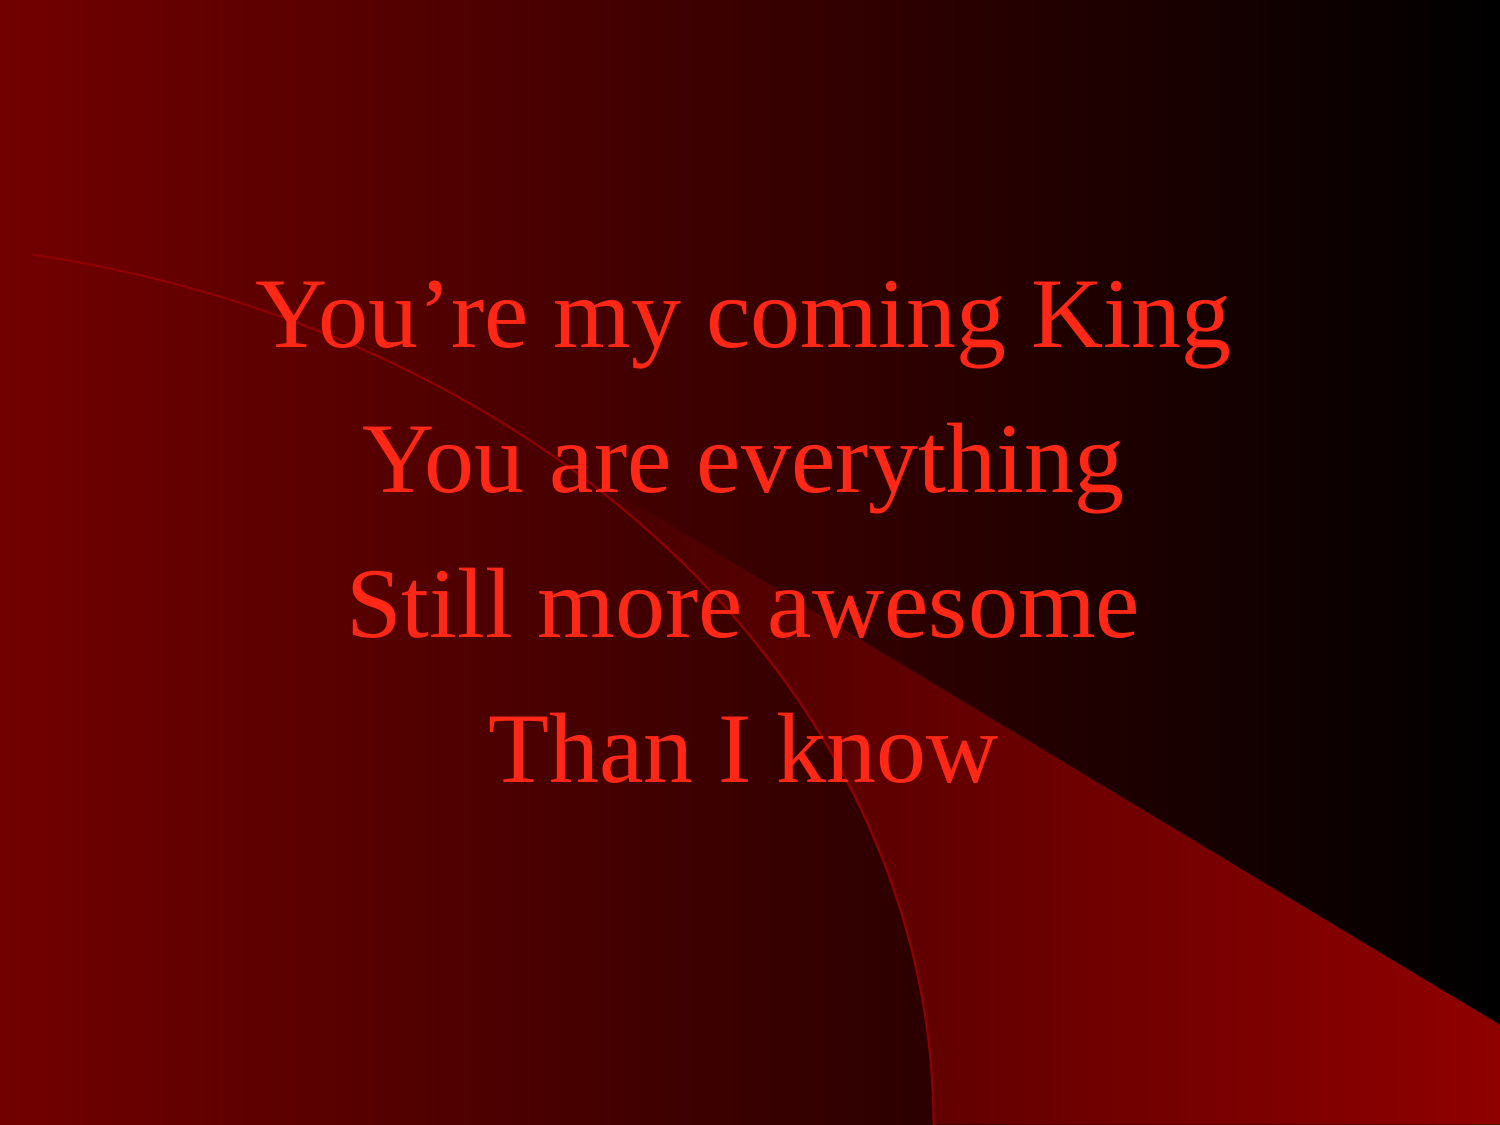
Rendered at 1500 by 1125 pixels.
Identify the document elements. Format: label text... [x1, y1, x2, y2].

subtitle You’re my coming King You are everything Still more awesome Than I know [112, 200, 1375, 850]
